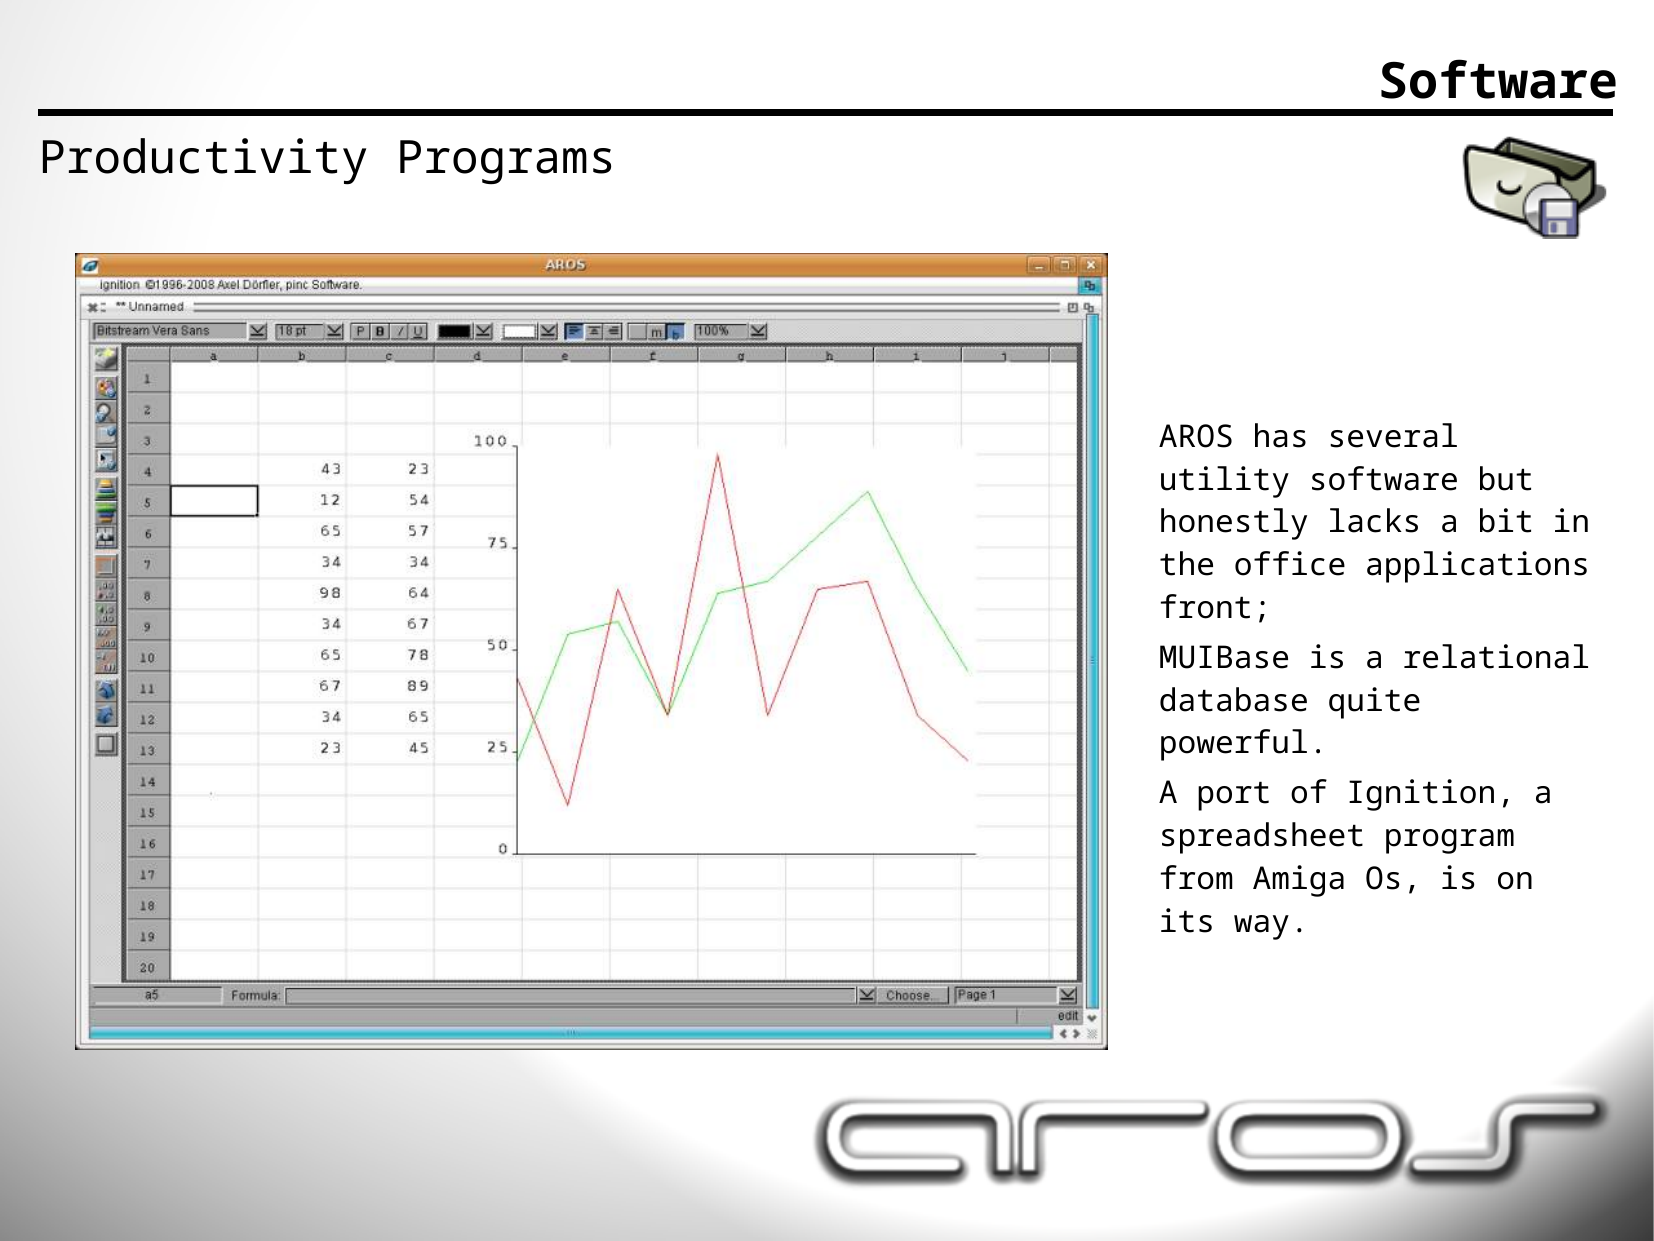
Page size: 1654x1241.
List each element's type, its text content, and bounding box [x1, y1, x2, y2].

text_box AROS has several utility software but honestly lacks a bit in the office applications front; MUIBase is a relational database quite powerful. A port of Ignition, a spreadsheet program from Amiga Os, is on its way. [1144, 406, 1620, 1032]
text_box Productivity Programs [23, 116, 632, 178]
text_box Software [1363, 37, 1637, 103]
picture [0, 0, 1654, 1241]
